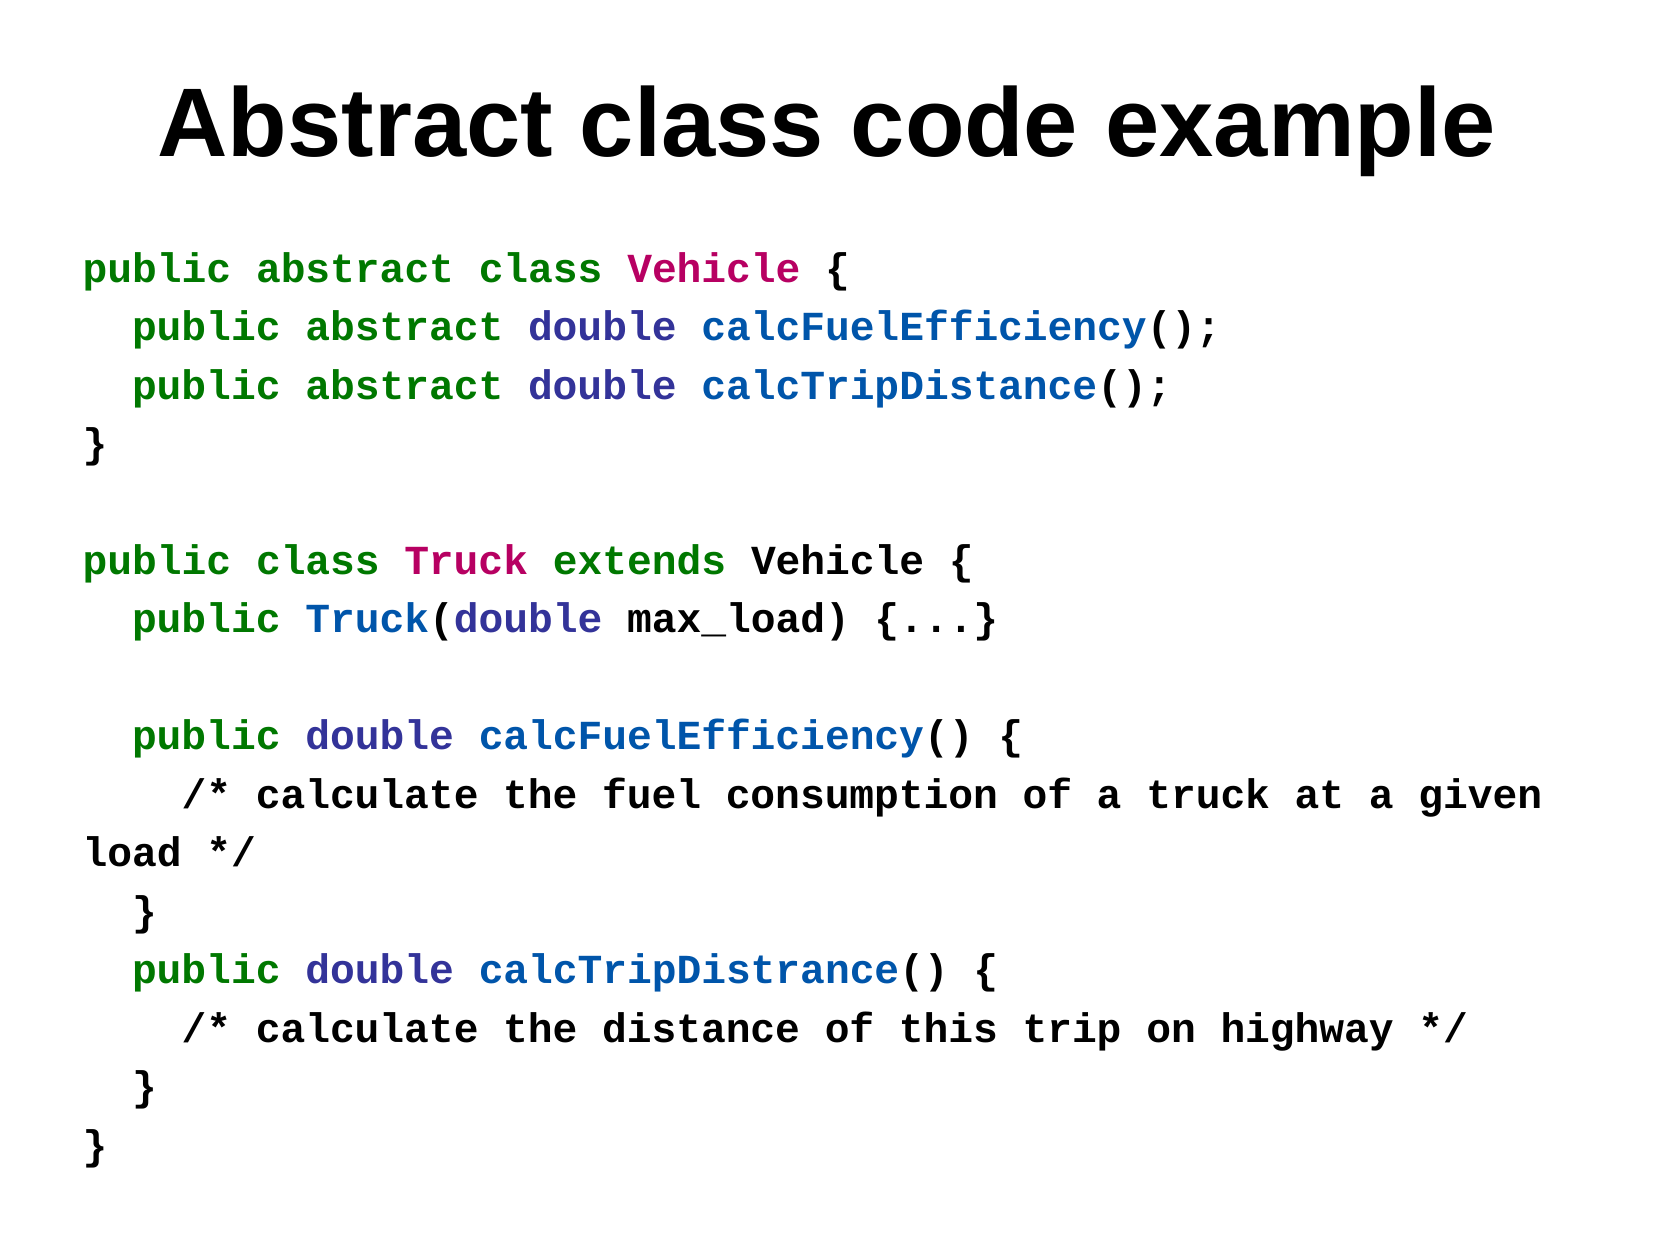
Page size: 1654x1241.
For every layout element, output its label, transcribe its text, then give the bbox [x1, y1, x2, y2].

list public abstract class Vehicle { public abstract double calcFuelEfficiency(); public abstract double calcTripDistance(); } public class Truck extends Vehicle { public Truck(double max_load) {...} public double calcFuelEfficiency() { /* calculate the fuel consumption of a truck at a given load */ } public double calcTripDistrance() { /* calculate the distance of this trip on highway */ } } [82, 236, 1583, 1182]
title Abstract class code example [82, 49, 1571, 196]
